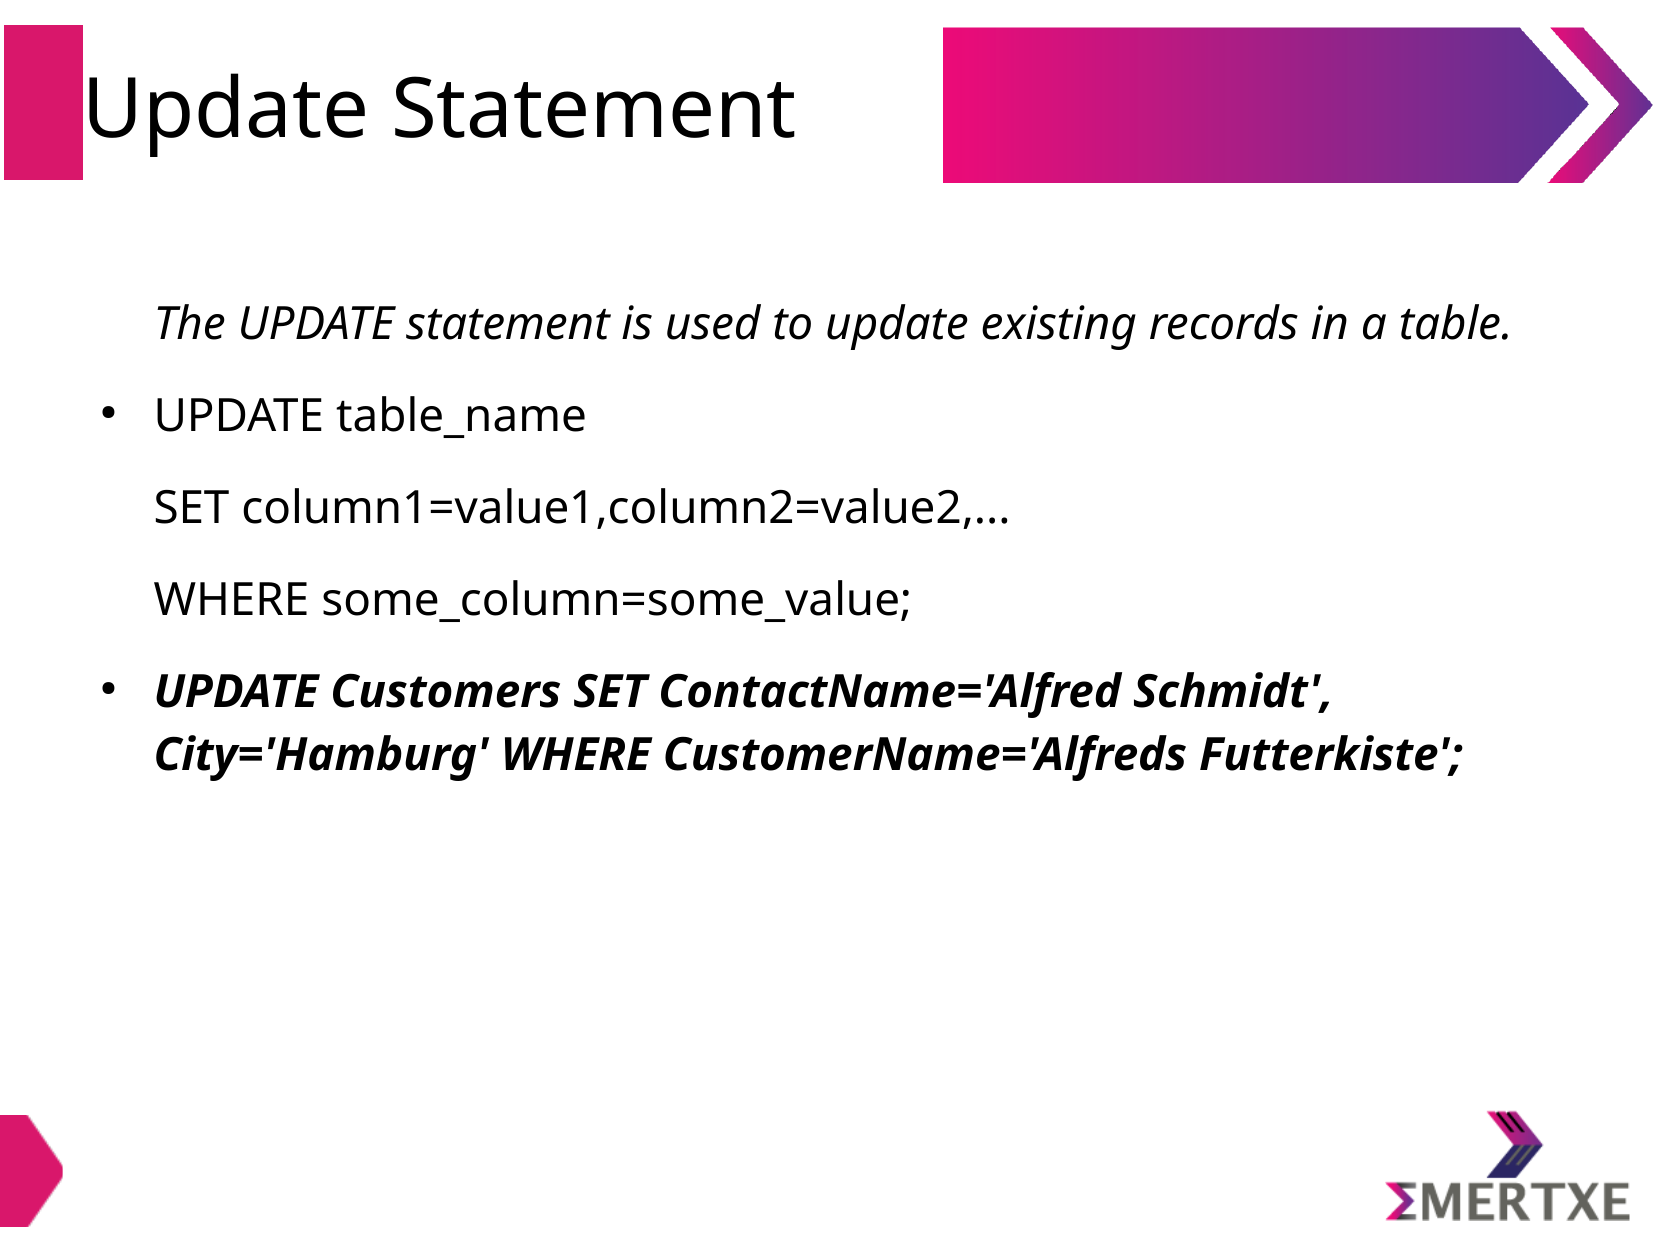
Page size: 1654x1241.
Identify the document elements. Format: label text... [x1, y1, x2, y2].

title Update Statement [82, 2, 1571, 210]
picture [1571, 27, 1653, 183]
picture [1385, 1107, 1631, 1221]
list The UPDATE statement is used to update existing records in a table. UPDATE table_name SET column1=value1,column2=value2,... WHERE some_column=some_value; UPDATE Customers SET ContactName='Alfred Schmidt', City='Hamburg' WHERE CustomerName='Alfreds Futterkiste'; [82, 290, 1571, 1010]
